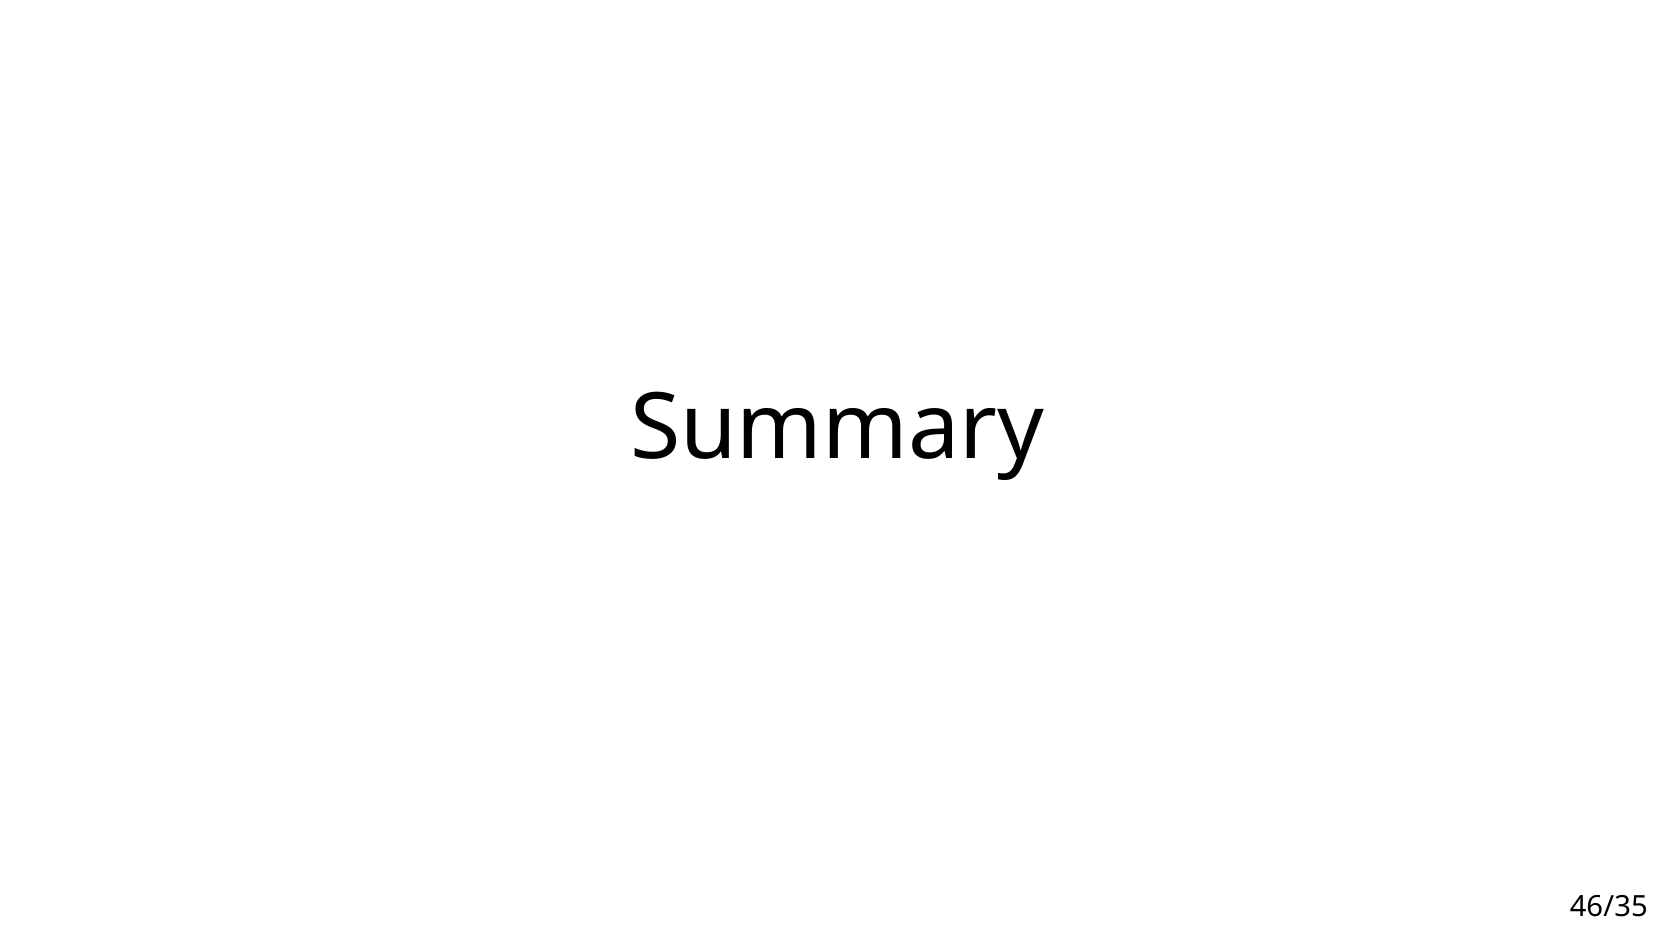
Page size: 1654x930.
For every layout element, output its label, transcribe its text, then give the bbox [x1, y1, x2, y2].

title Summary [93, 344, 1582, 501]
